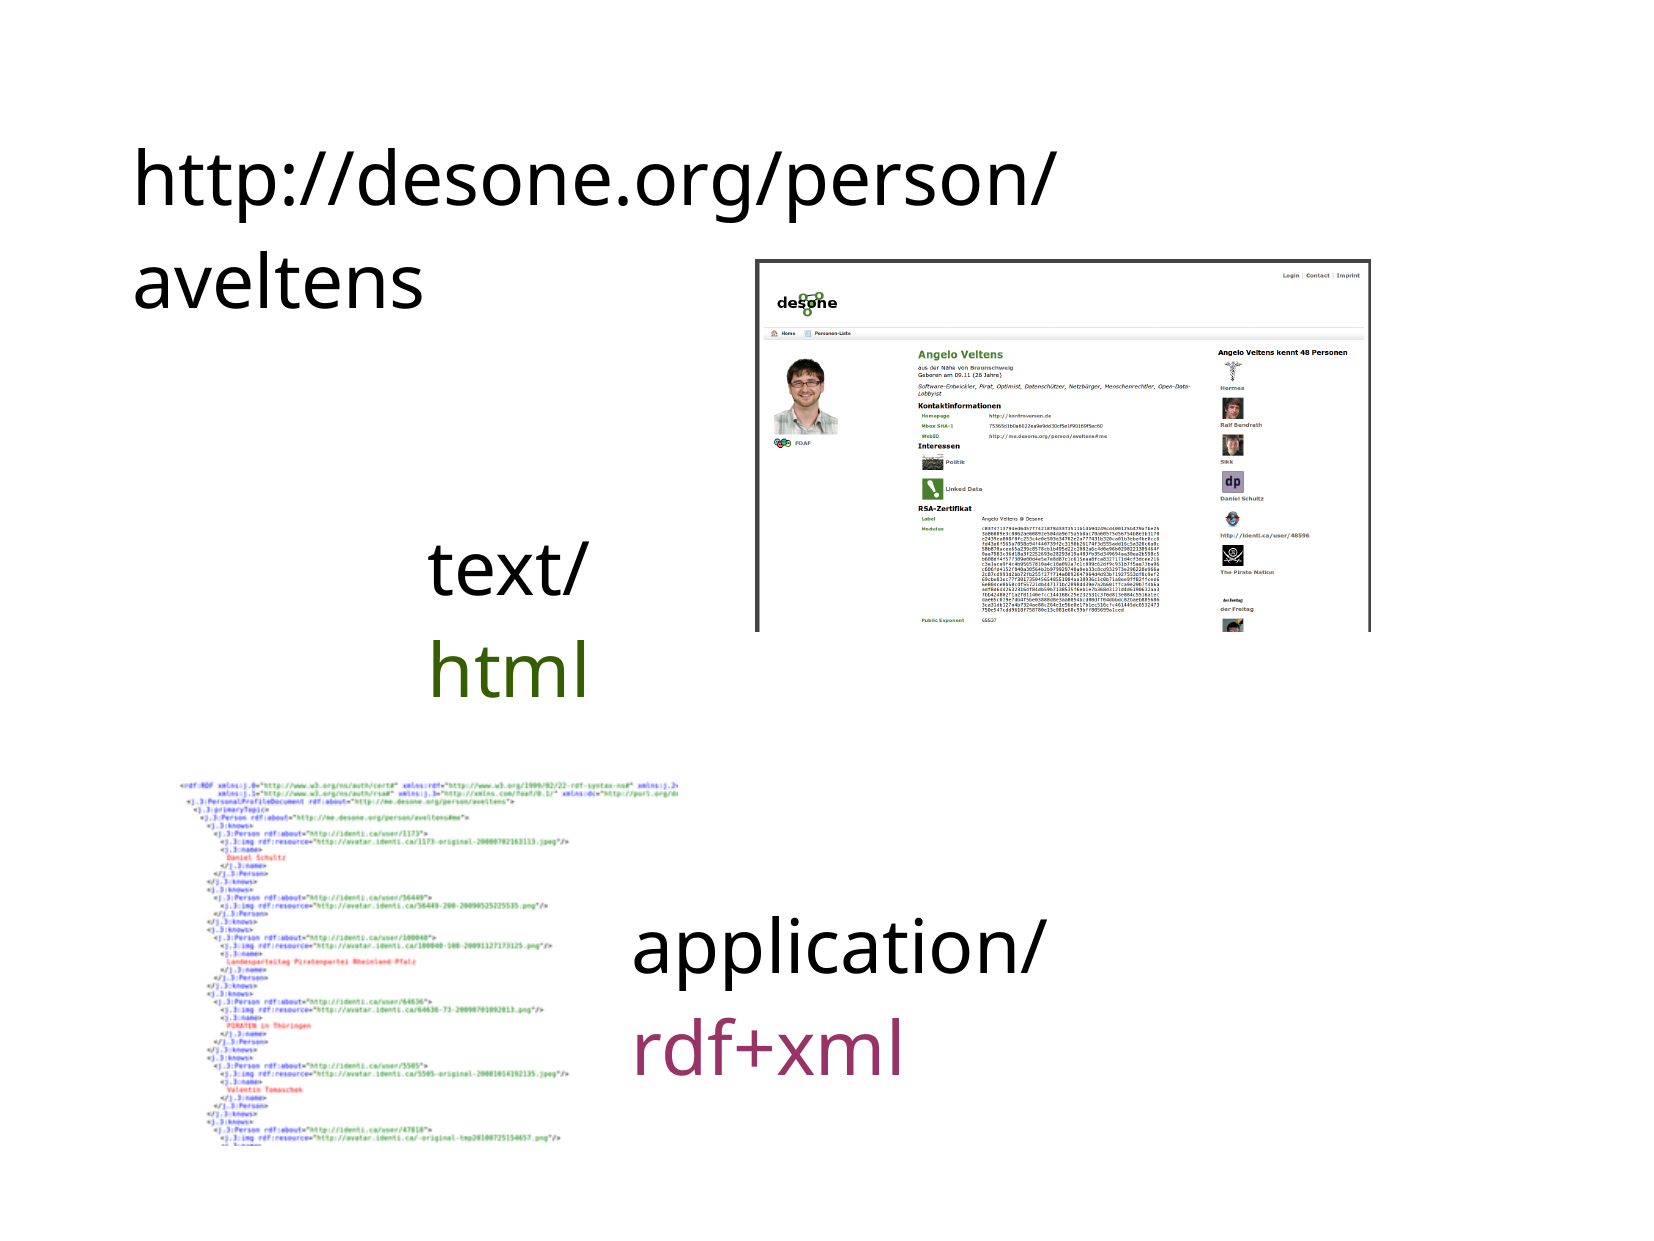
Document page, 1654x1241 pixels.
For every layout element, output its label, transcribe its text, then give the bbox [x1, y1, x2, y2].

picture [755, 259, 1371, 632]
text_box http://desone.org/person/aveltens [118, 118, 1234, 225]
text_box application/rdf+xml [617, 885, 1288, 993]
picture [177, 779, 678, 1146]
text_box text/html [412, 507, 768, 615]
picture [672, 1041, 678, 1069]
